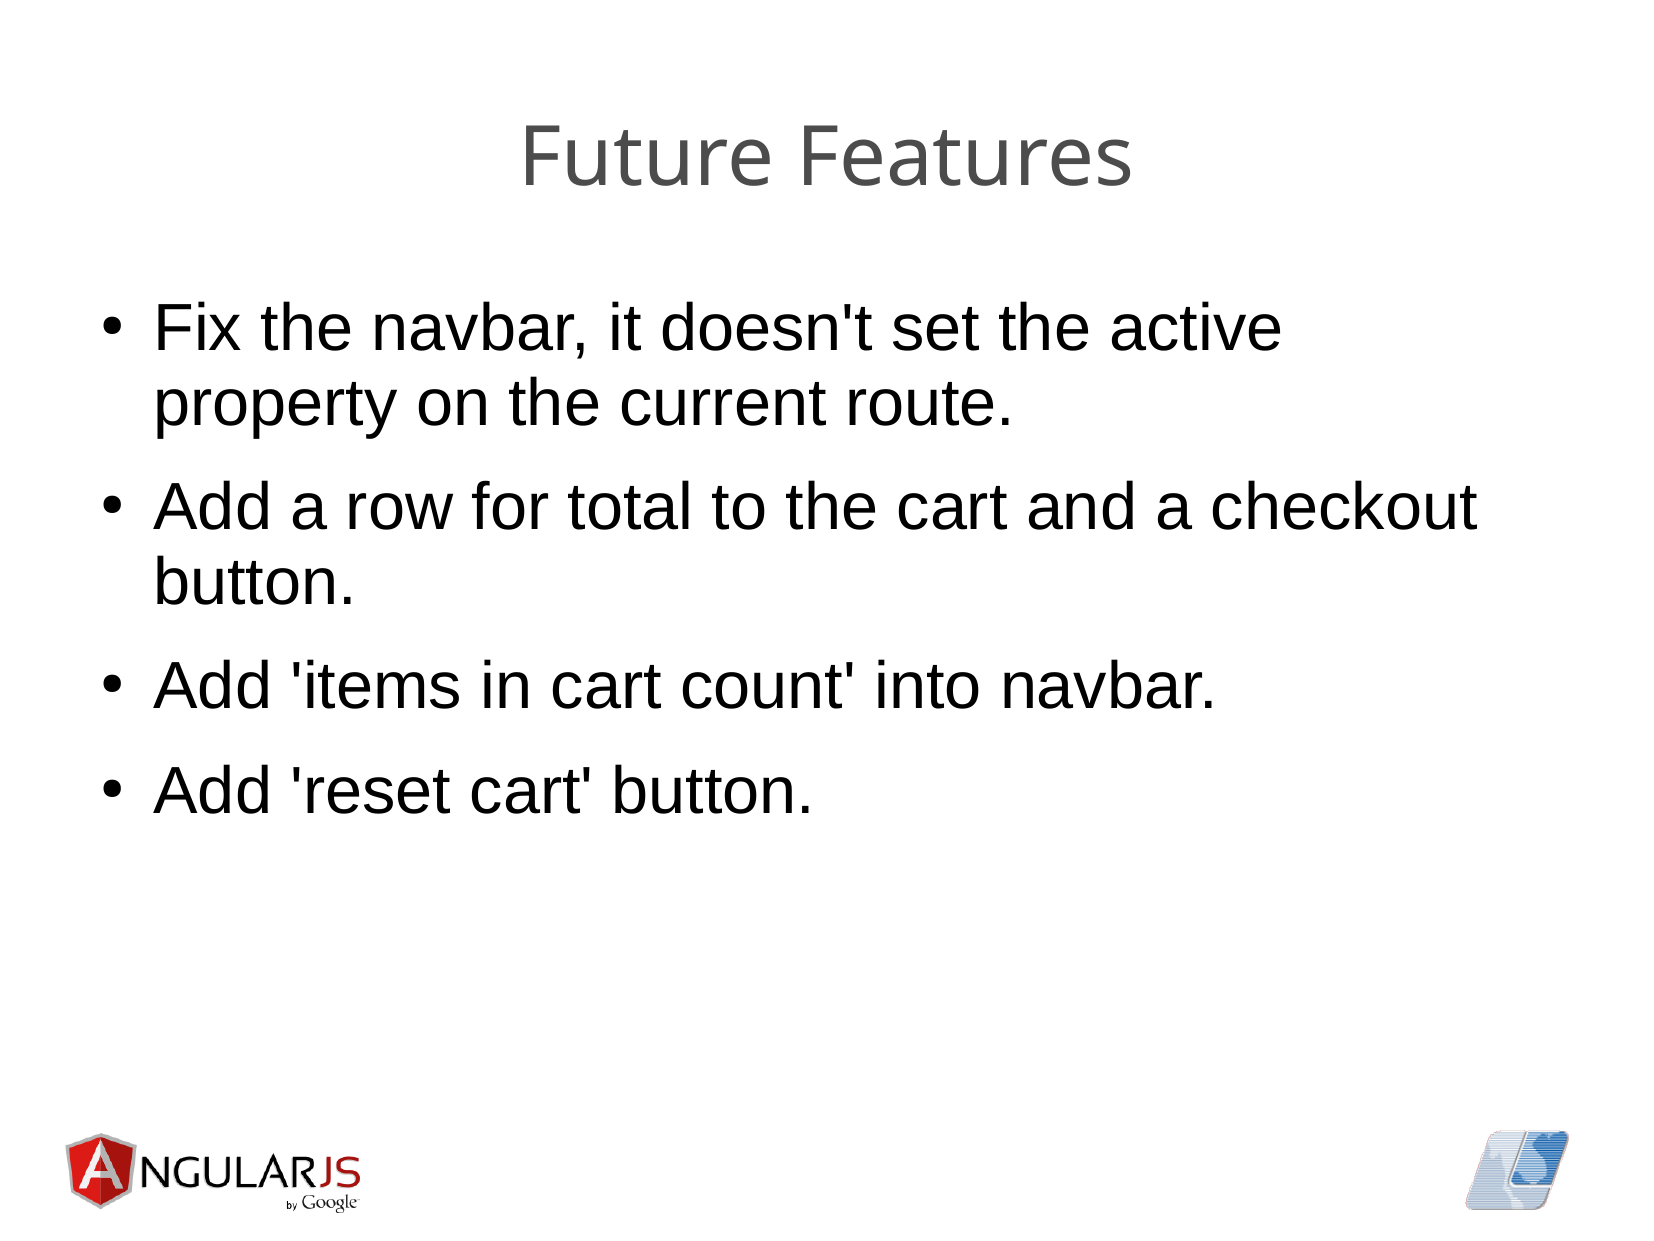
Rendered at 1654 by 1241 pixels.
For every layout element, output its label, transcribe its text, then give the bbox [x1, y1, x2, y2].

picture [59, 1091, 367, 1241]
picture [1461, 1129, 1571, 1210]
list Fix the navbar, it doesn't set the active property on the current route. Add a row for total to the cart and a checkout button. Add 'items in cart count' into navbar. Add 'reset cart' button. [82, 290, 1538, 1010]
title Future Features [82, 49, 1571, 257]
